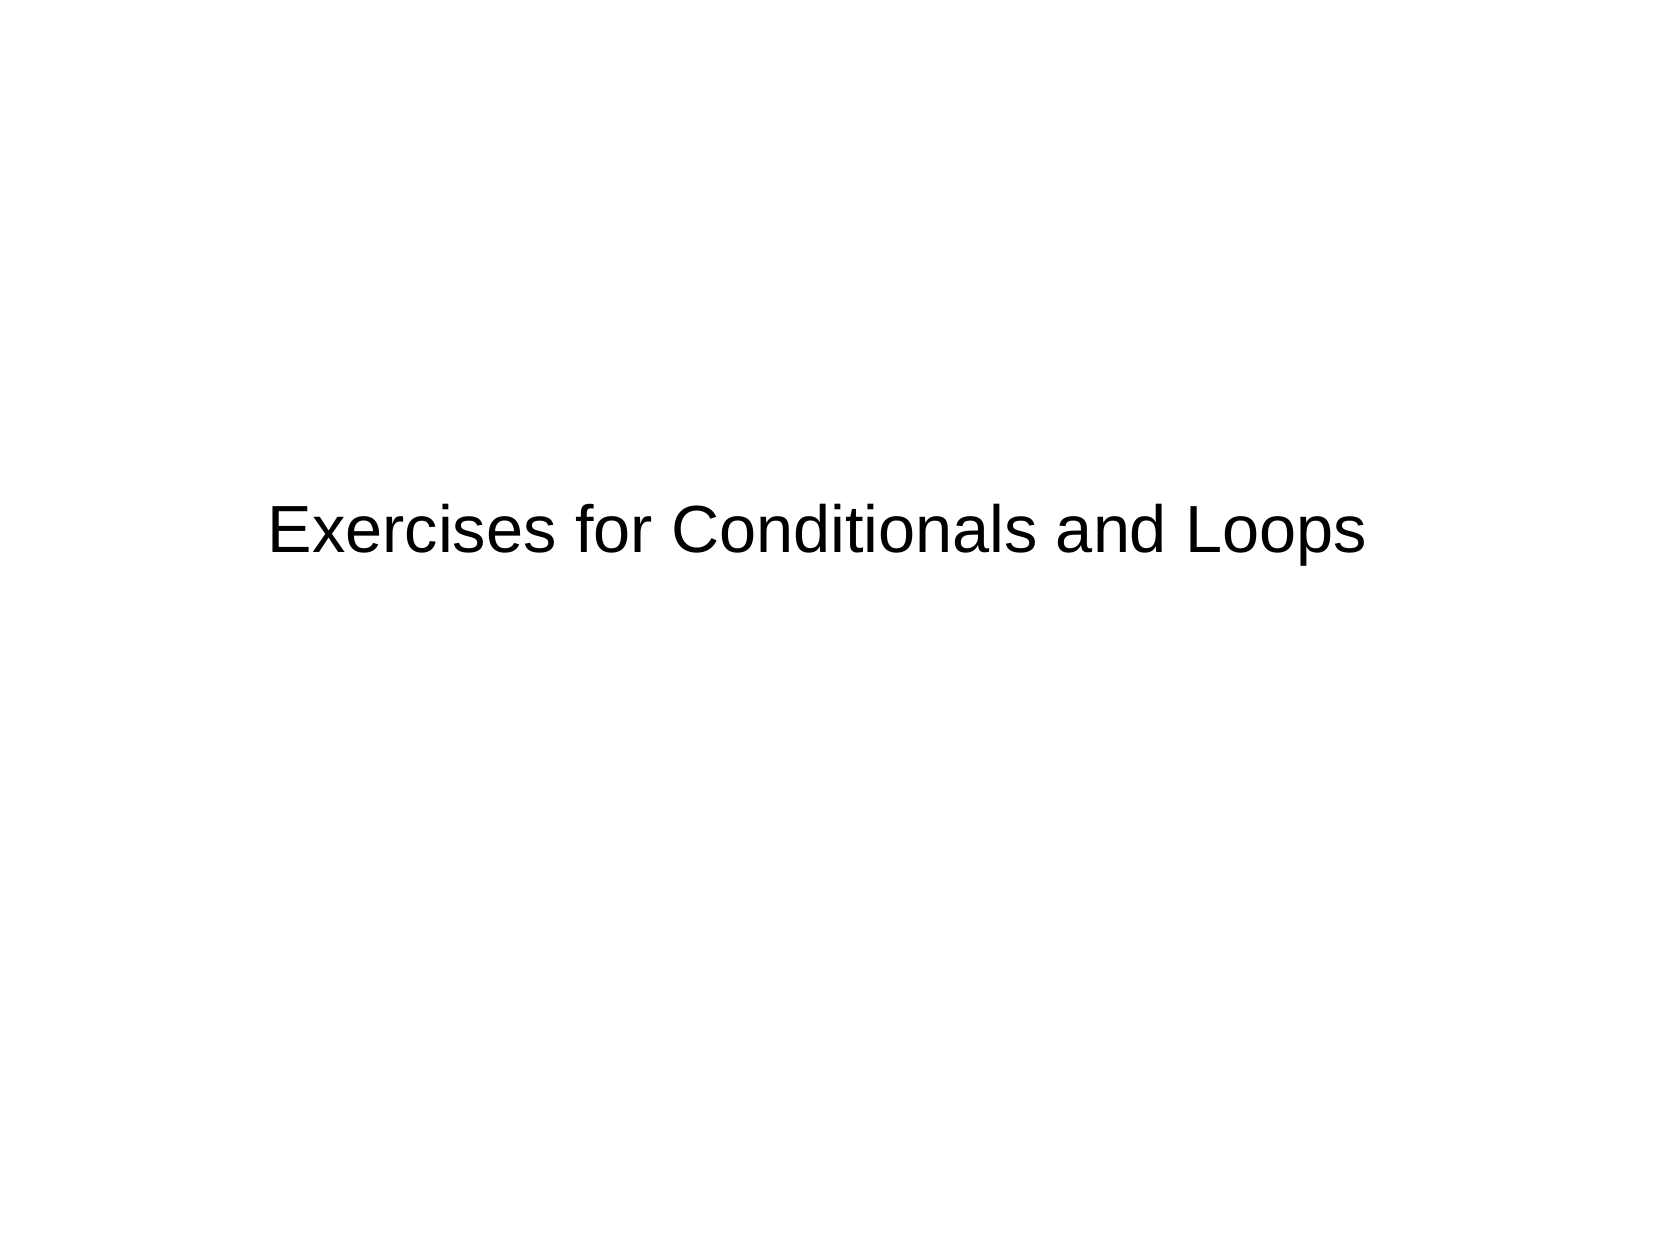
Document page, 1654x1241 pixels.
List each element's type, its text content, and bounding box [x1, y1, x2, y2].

subtitle Exercises for Conditionals and Loops [82, 49, 1571, 1010]
